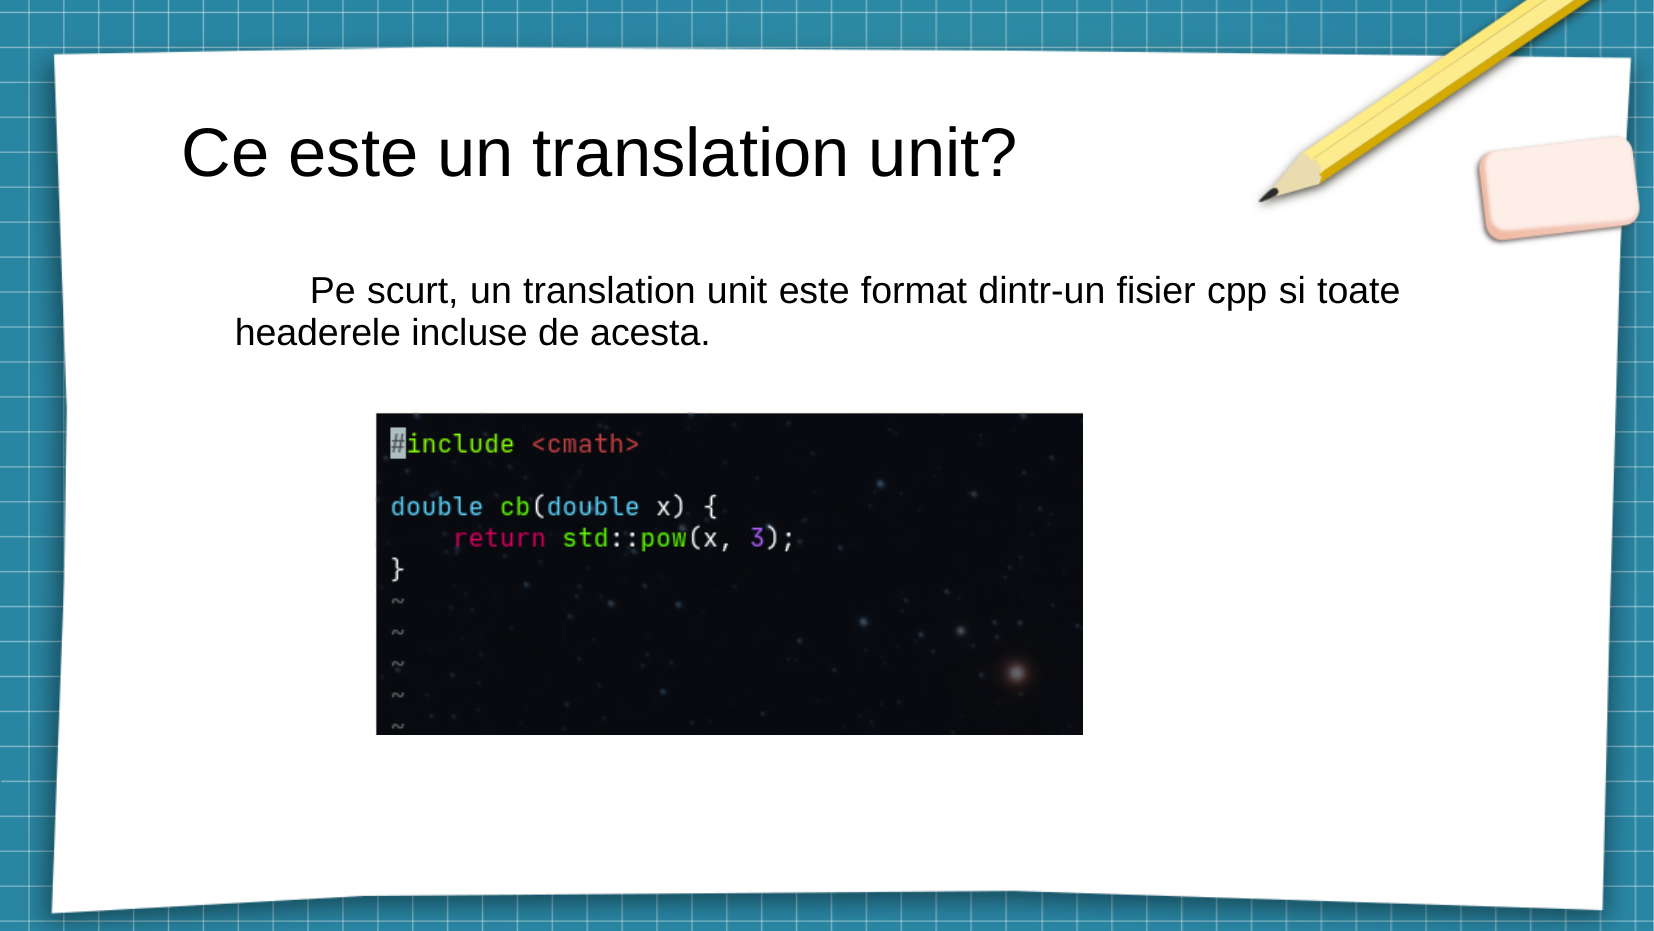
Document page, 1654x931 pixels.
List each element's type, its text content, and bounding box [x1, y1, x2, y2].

text_box Pe scurt, un translation unit este format dintr-un fisier cpp si toate headerele incluse de acesta. [220, 262, 1538, 353]
picture [0, 0, 1654, 931]
title Ce este un translation unit? [75, 112, 1126, 193]
